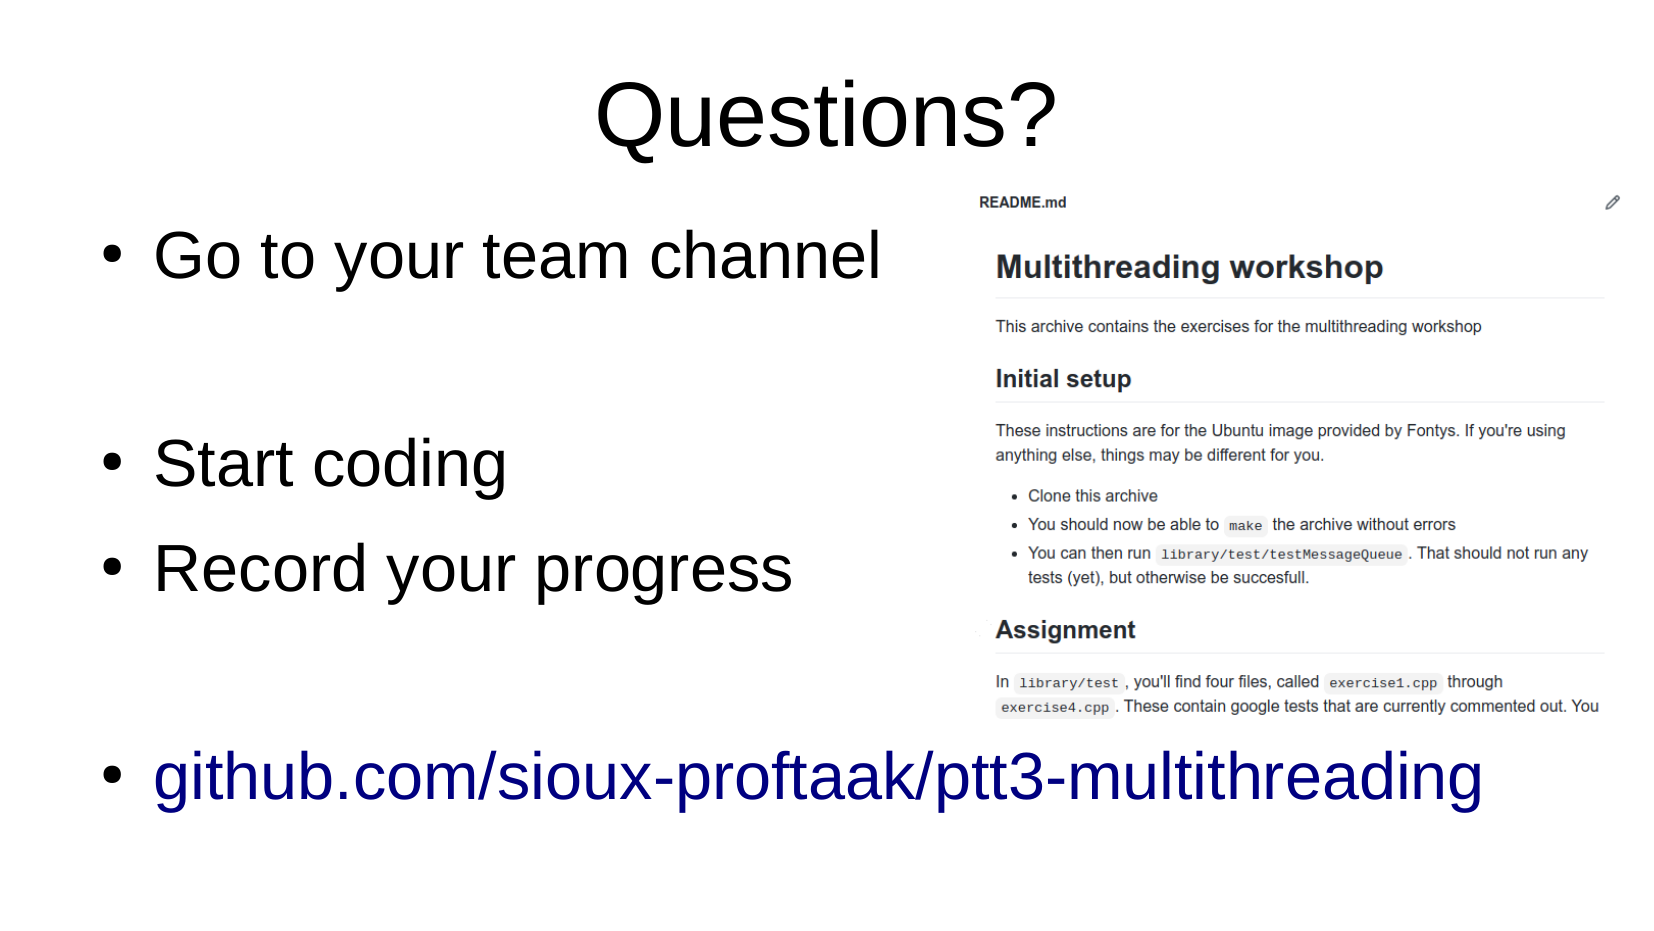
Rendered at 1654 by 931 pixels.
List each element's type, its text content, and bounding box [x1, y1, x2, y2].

list Go to your team channel Start coding Record your progress github.com/sioux-proftaak/ptt3-multithreading [82, 217, 1571, 908]
title Questions? [82, 37, 1571, 193]
picture [967, 178, 1629, 722]
